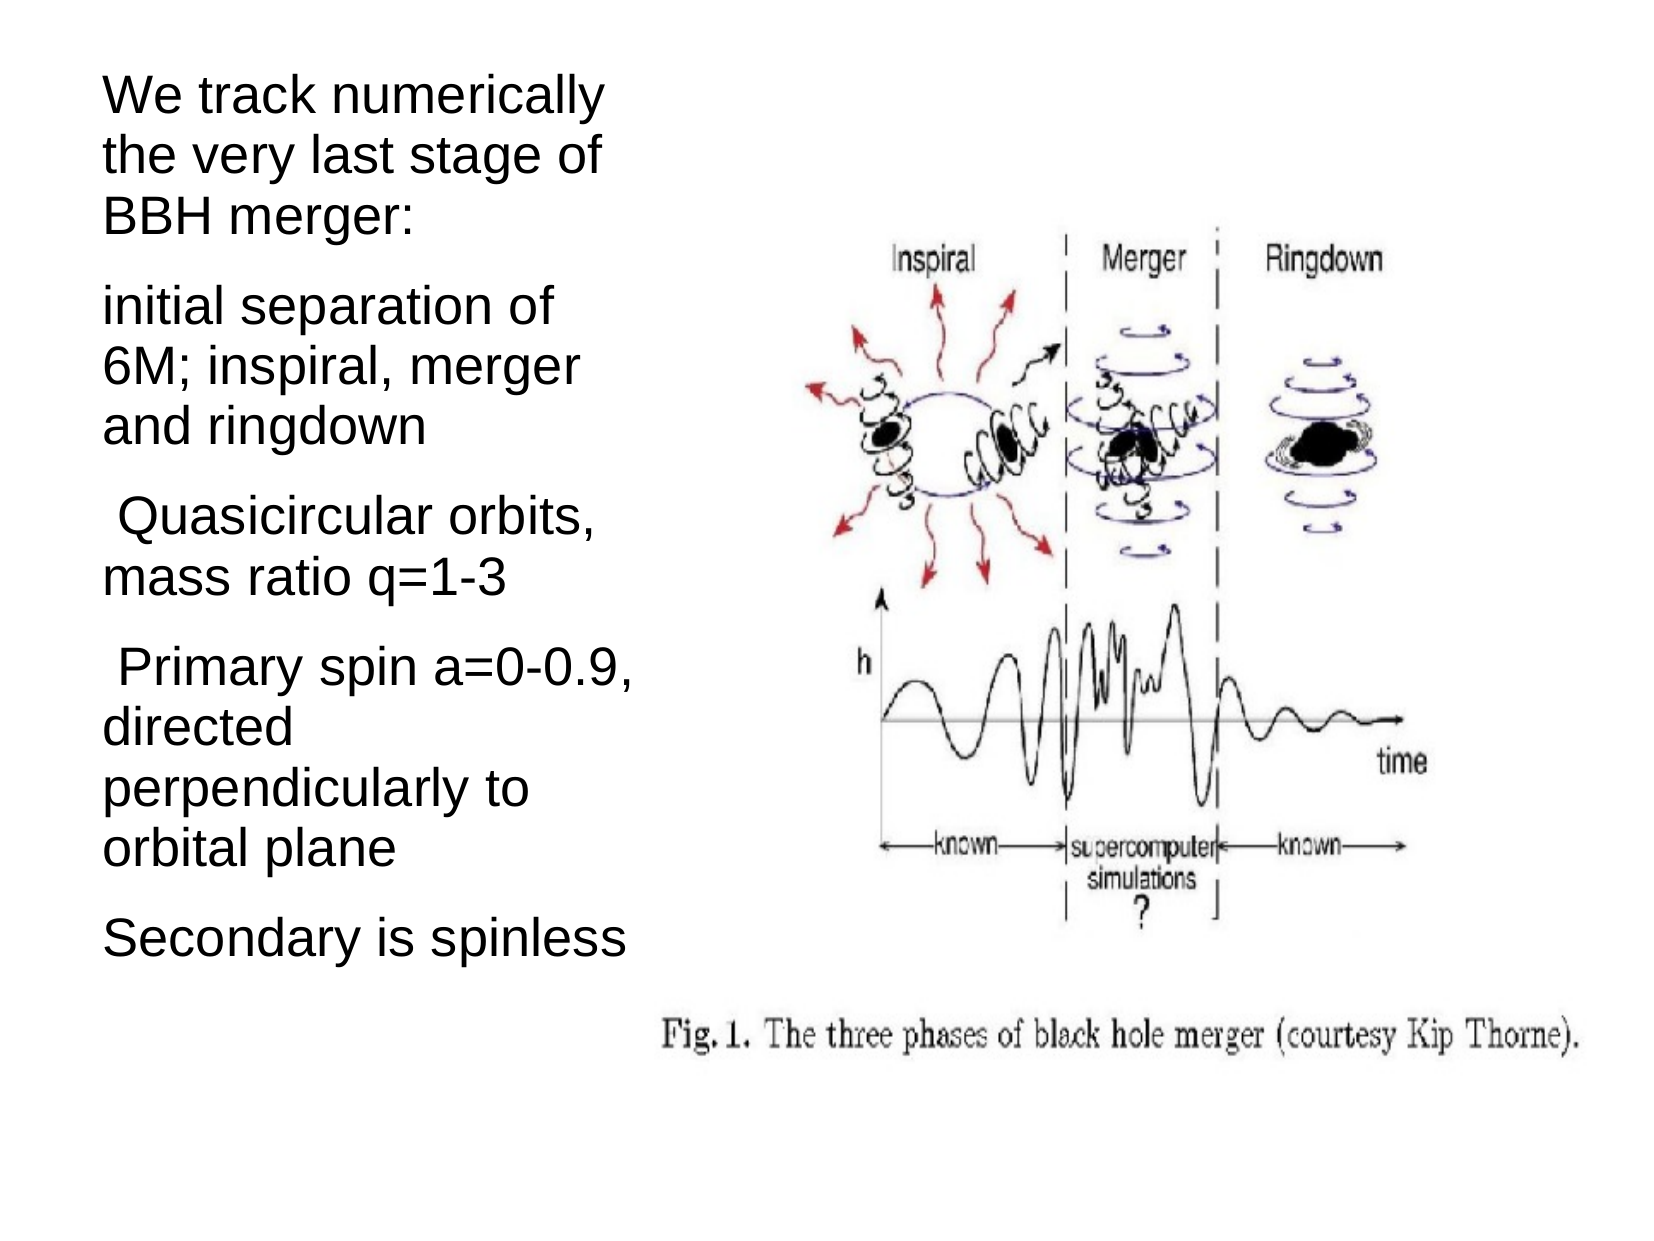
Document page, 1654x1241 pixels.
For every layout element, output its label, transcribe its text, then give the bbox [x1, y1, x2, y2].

picture [600, 187, 1634, 1126]
text_box We track numerically the very last stage of BBH merger: initial separation of 6M; inspiral, merger and ringdown Quasicircular orbits, mass ratio q=1-3 Primary spin a=0-0.9, directed perpendicularly to orbital plane Secondary is spinless [87, 57, 676, 977]
